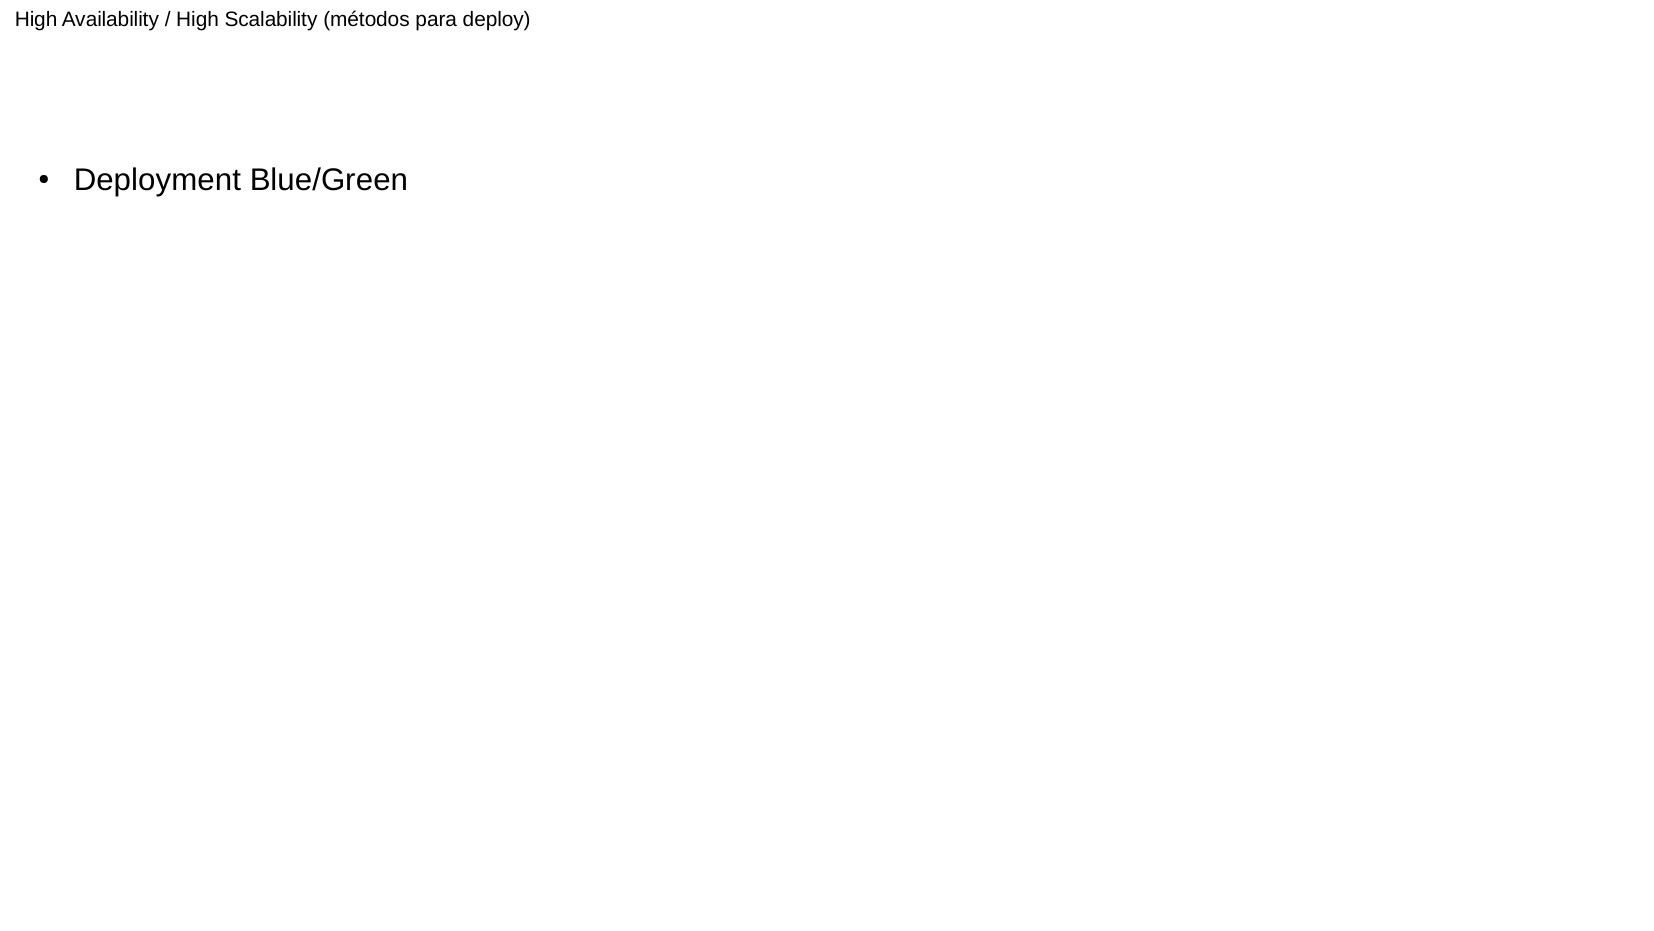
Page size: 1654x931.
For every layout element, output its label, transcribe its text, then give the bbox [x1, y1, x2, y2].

text_box High Availability / High Scalability (métodos para deploy) [0, 0, 546, 39]
text_box Deployment Blue/Green [23, 155, 461, 213]
